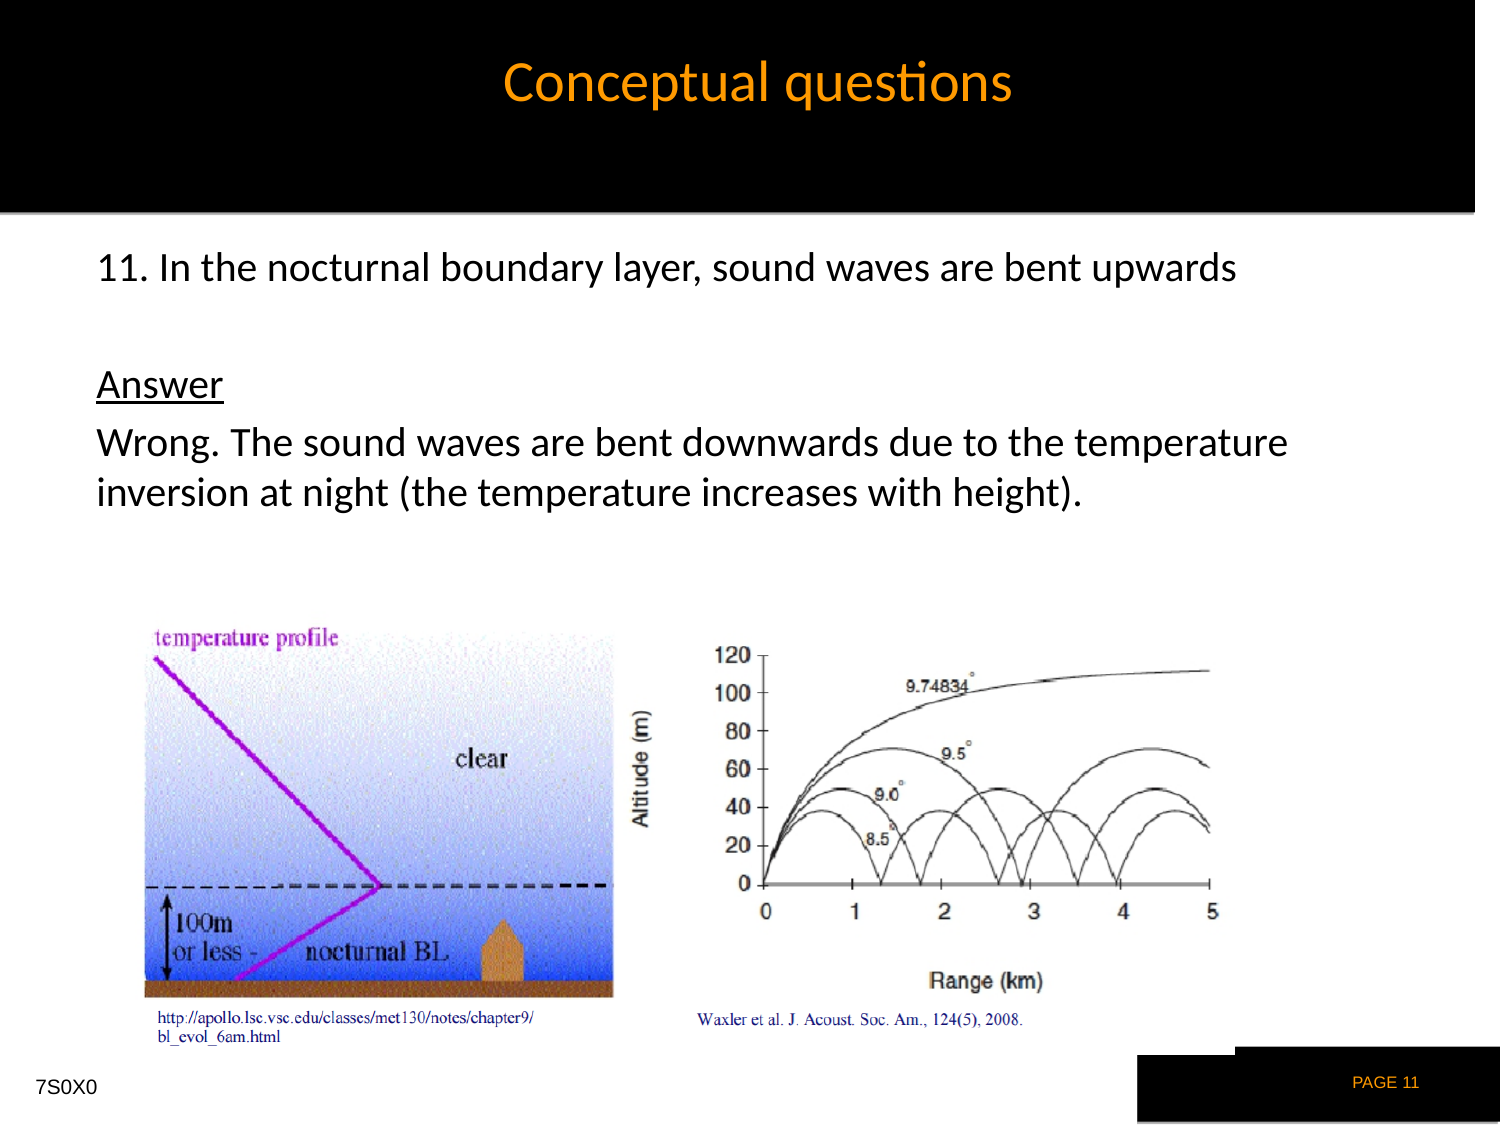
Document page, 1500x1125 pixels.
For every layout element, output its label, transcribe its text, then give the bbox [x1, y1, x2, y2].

text_box [0, 0, 1475, 213]
list 11. In the nocturnal boundary layer, sound waves are bent upwards Answer Wrong. The sound waves are bent downwards due to the temperature inversion at night (the temperature increases with height). [81, 232, 1394, 419]
text_box 7S0X0 [35, 1070, 626, 1102]
text_box [1137, 1046, 1500, 1122]
picture [95, 600, 1235, 1055]
title Conceptual questions [100, 35, 1417, 187]
text_box PAGE 11 [1352, 1066, 1453, 1098]
